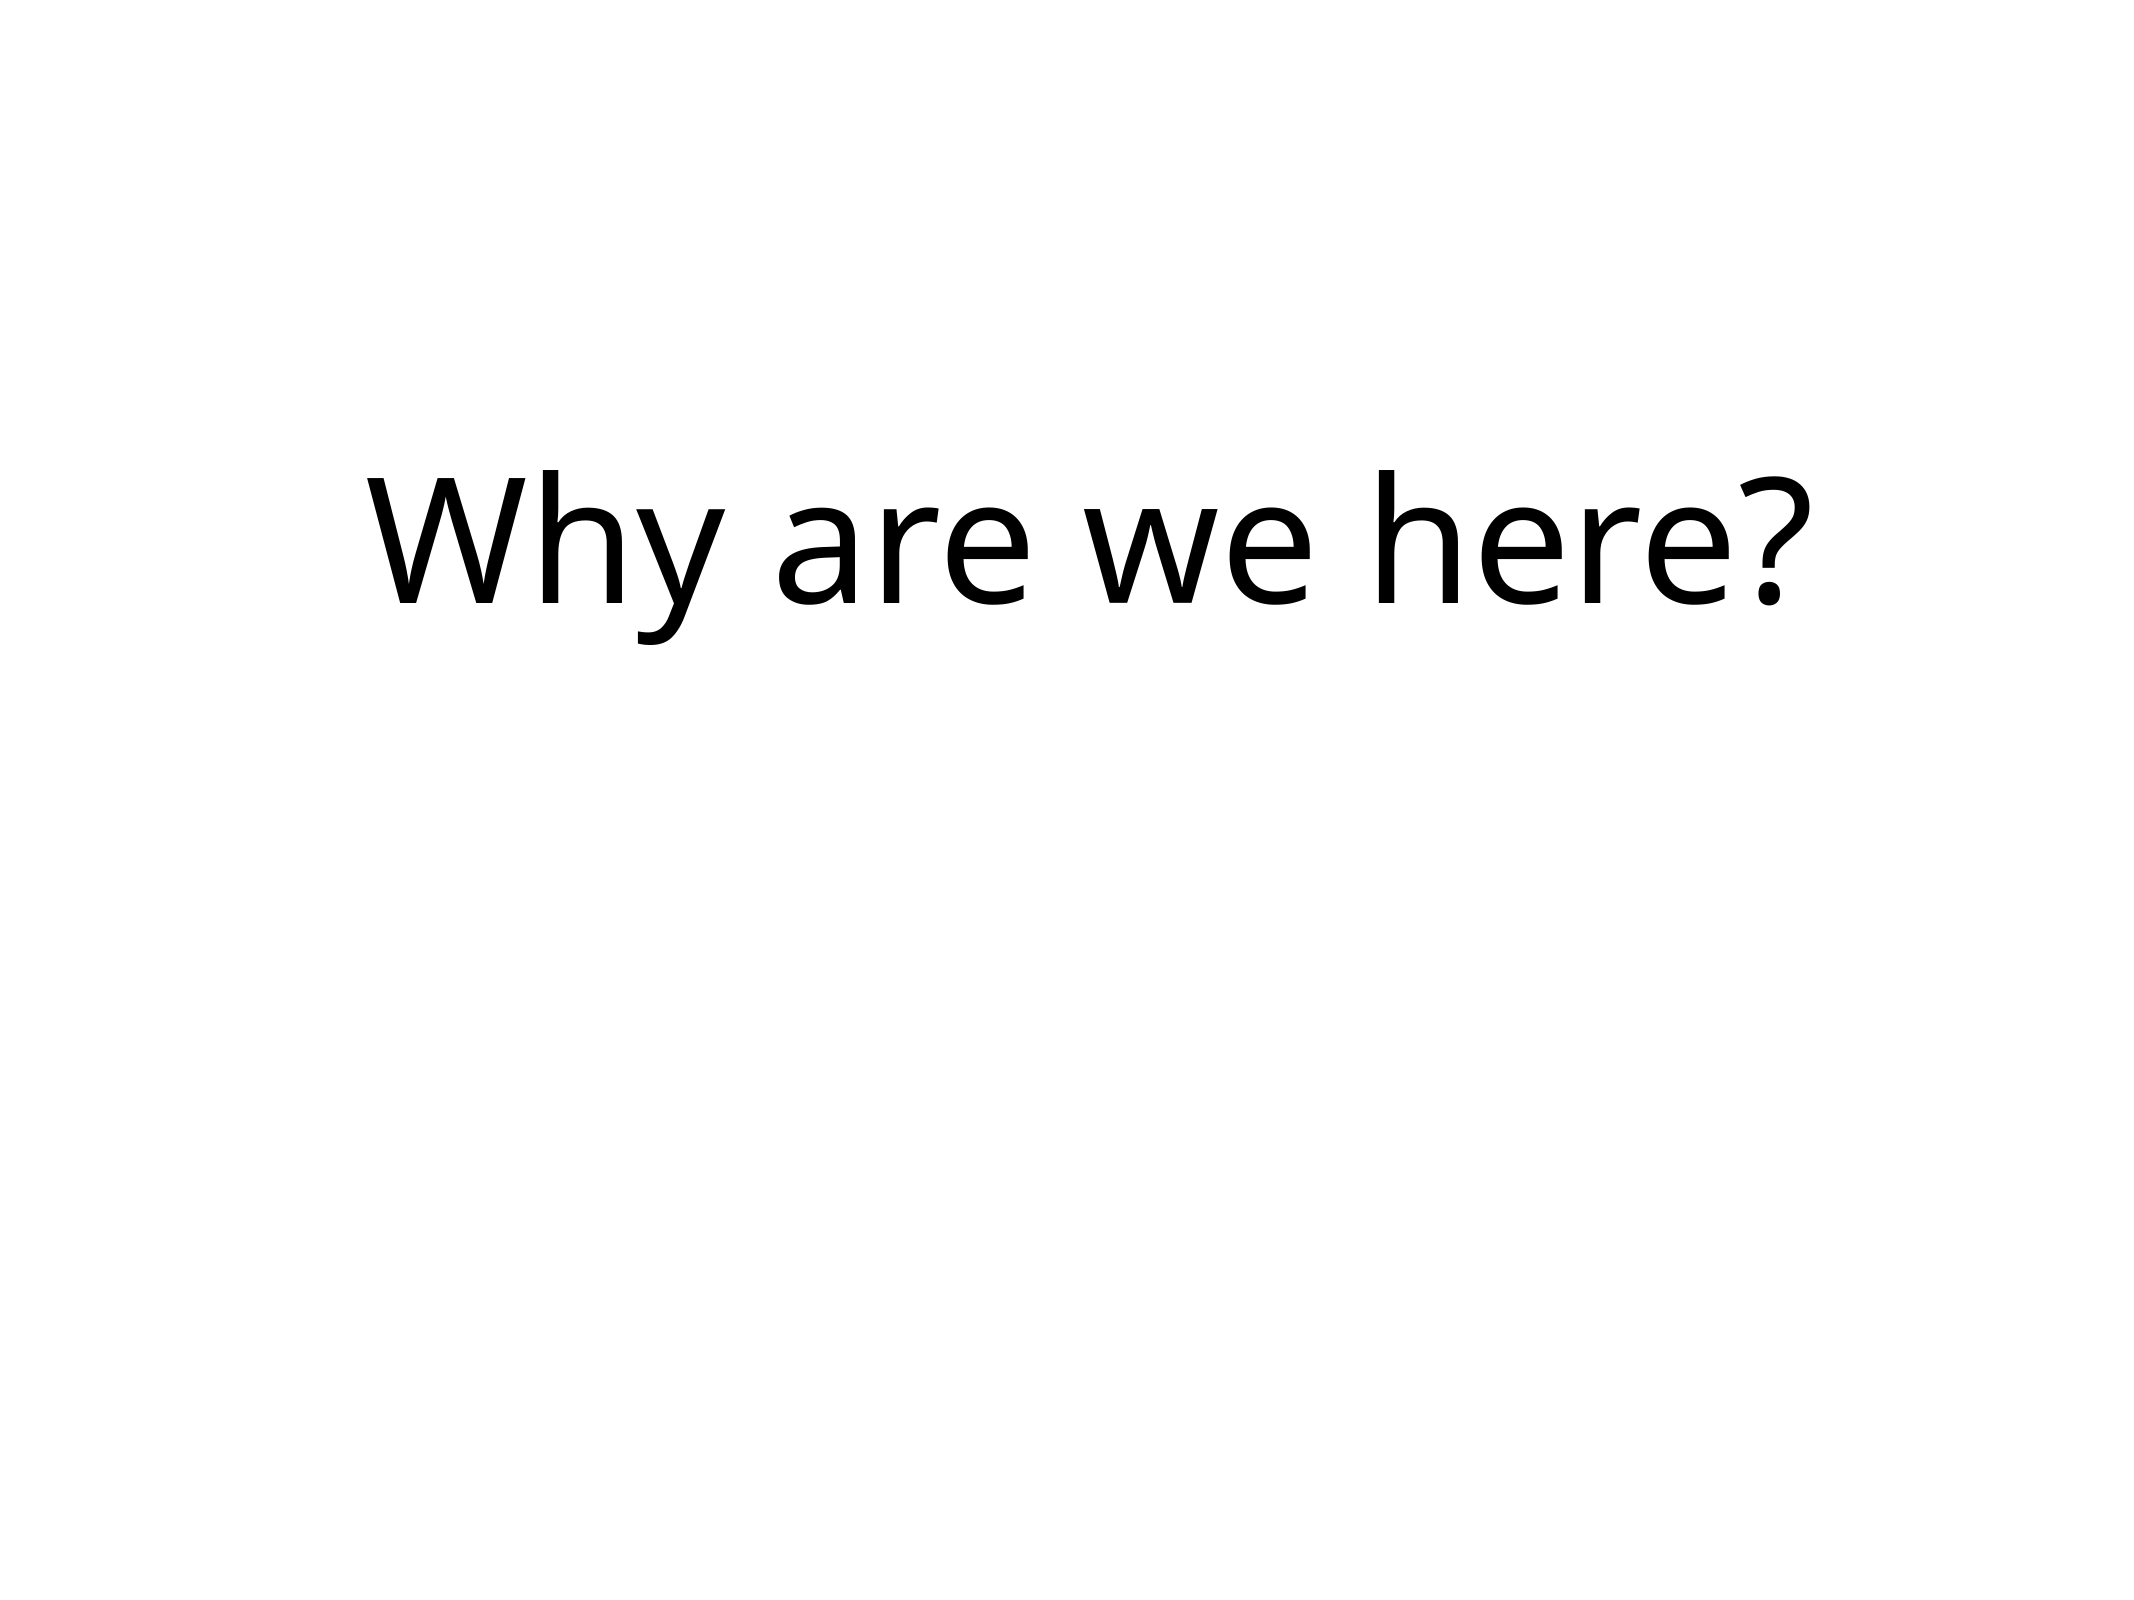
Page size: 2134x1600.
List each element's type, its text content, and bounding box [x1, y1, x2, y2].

title Why are we here? [232, 324, 1949, 747]
